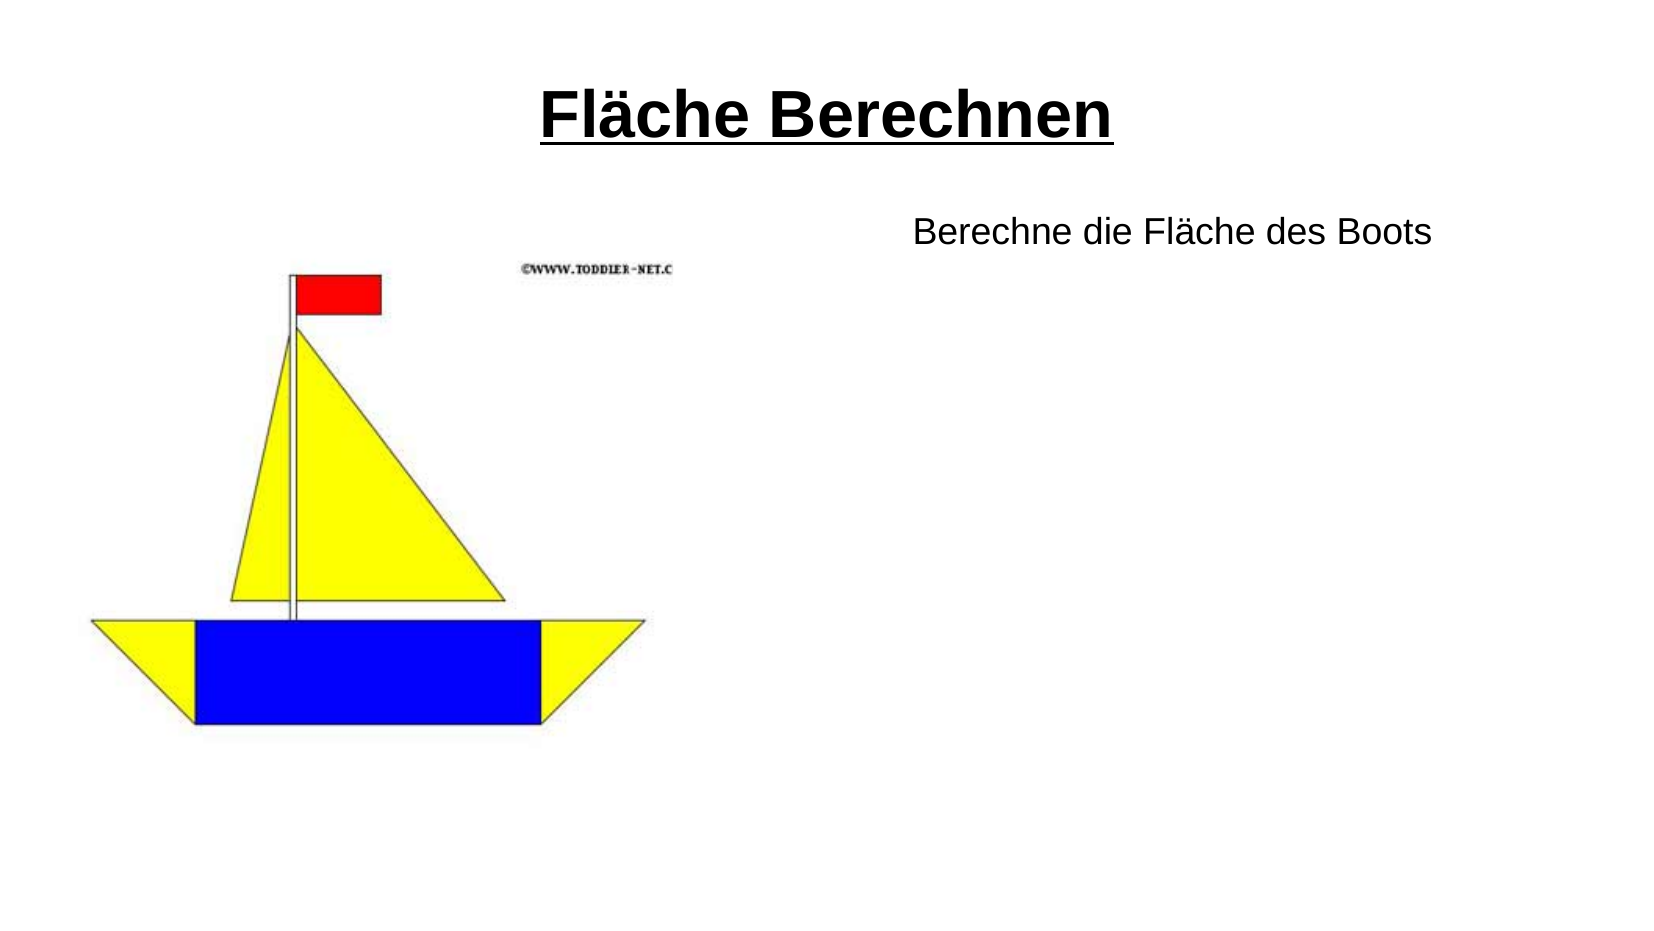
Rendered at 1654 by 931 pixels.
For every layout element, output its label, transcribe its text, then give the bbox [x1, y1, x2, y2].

picture [70, 236, 674, 752]
title Fläche Berechnen [82, 37, 1571, 193]
text_box Berechne die Fläche des Boots [897, 203, 1453, 260]
